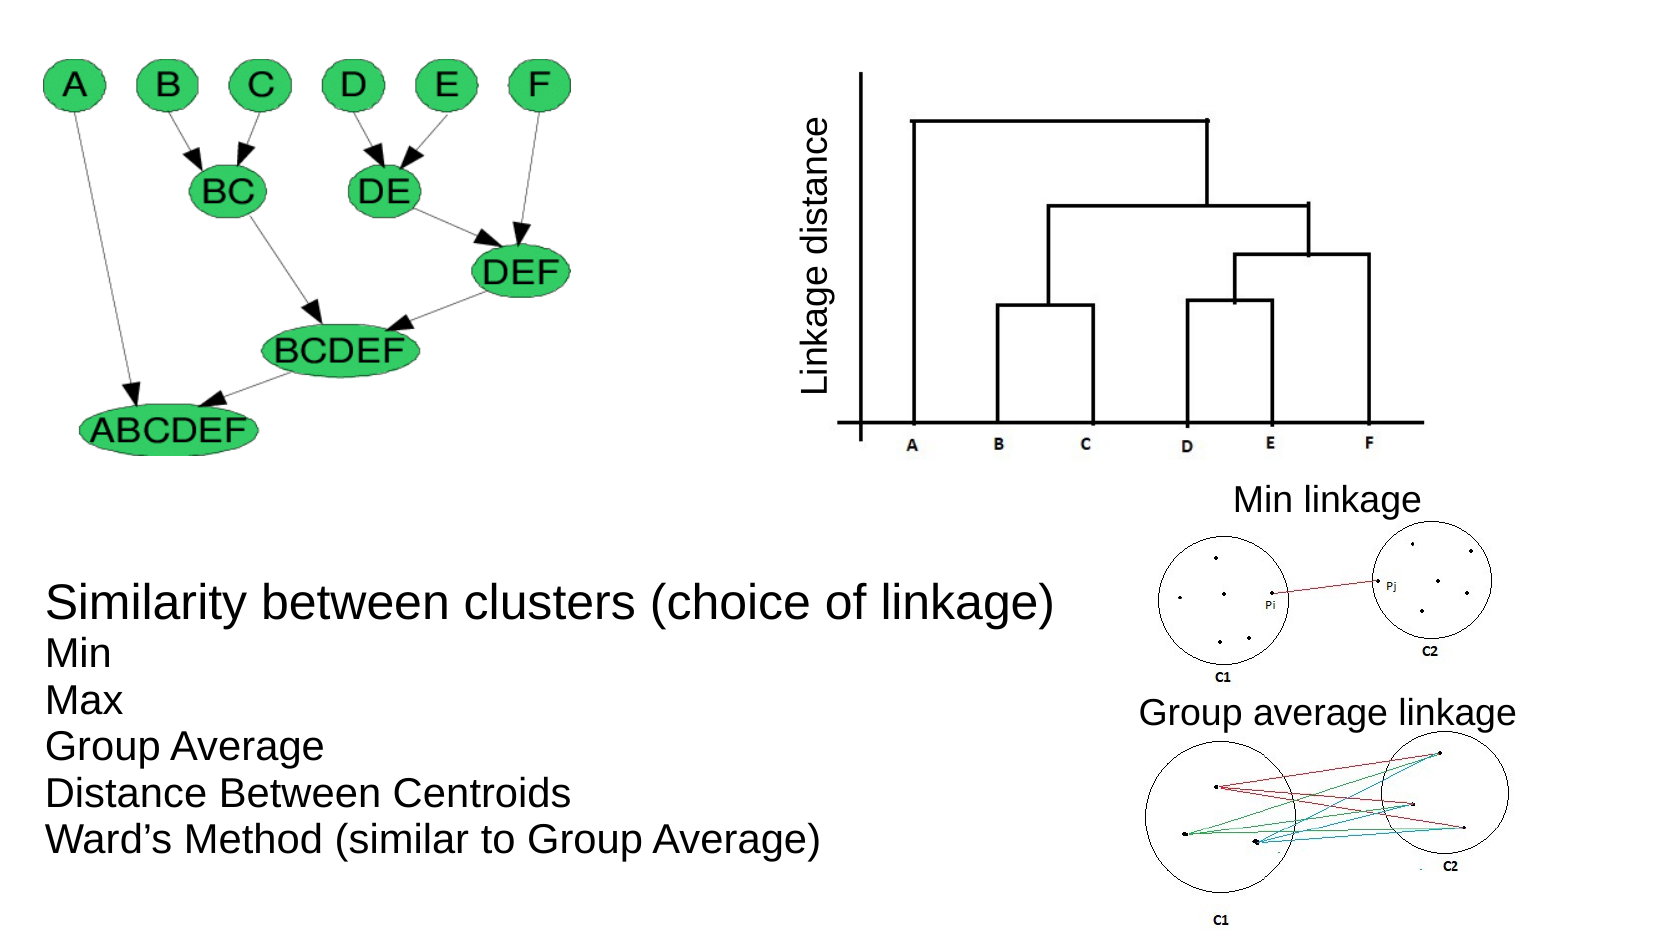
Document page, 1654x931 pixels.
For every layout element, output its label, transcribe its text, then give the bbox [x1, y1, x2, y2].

text_box Min linkage [1218, 471, 1437, 529]
text_box Similarity between clusters (choice of linkage) Min Max Group Average Distance Between Centroids Ward’s Method (similar to Group Average) [30, 566, 1071, 871]
picture [43, 59, 571, 456]
picture [645, 14, 1636, 683]
picture [1140, 741, 1515, 931]
text_box Group average linkage [1123, 683, 1532, 741]
text_box Linkage distance [785, 101, 843, 412]
